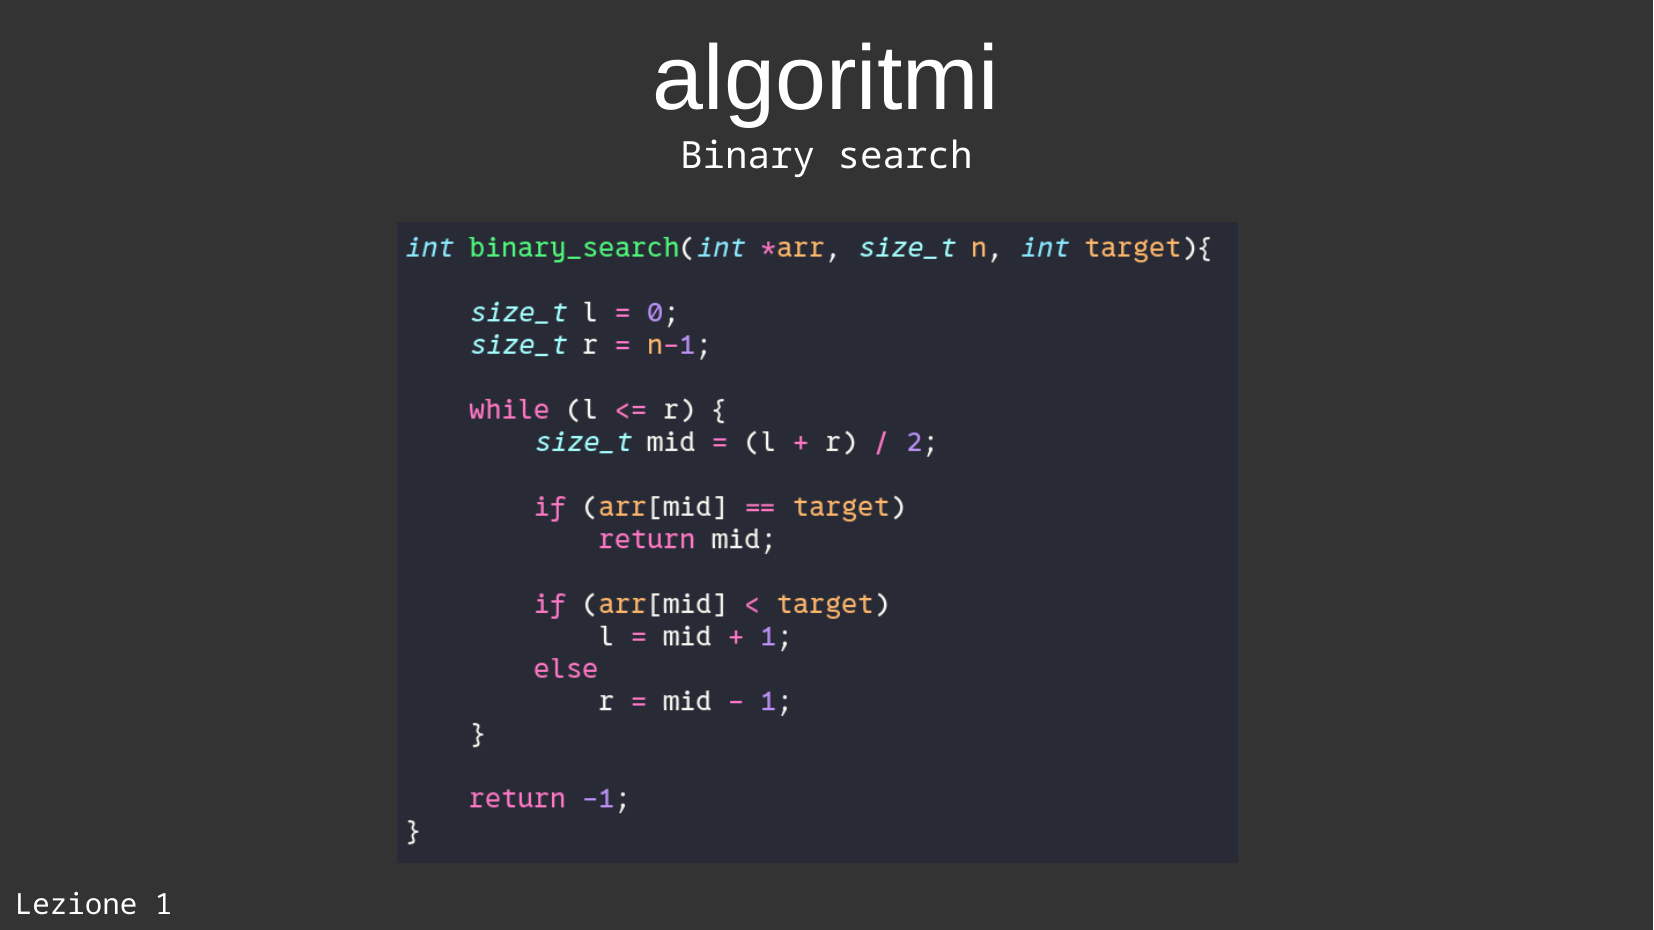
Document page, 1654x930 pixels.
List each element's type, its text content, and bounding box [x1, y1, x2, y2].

text_box Lezione 1 [0, 875, 188, 930]
picture [397, 222, 1238, 863]
title algoritmi [82, 0, 1571, 156]
text_box Binary search [665, 121, 988, 188]
